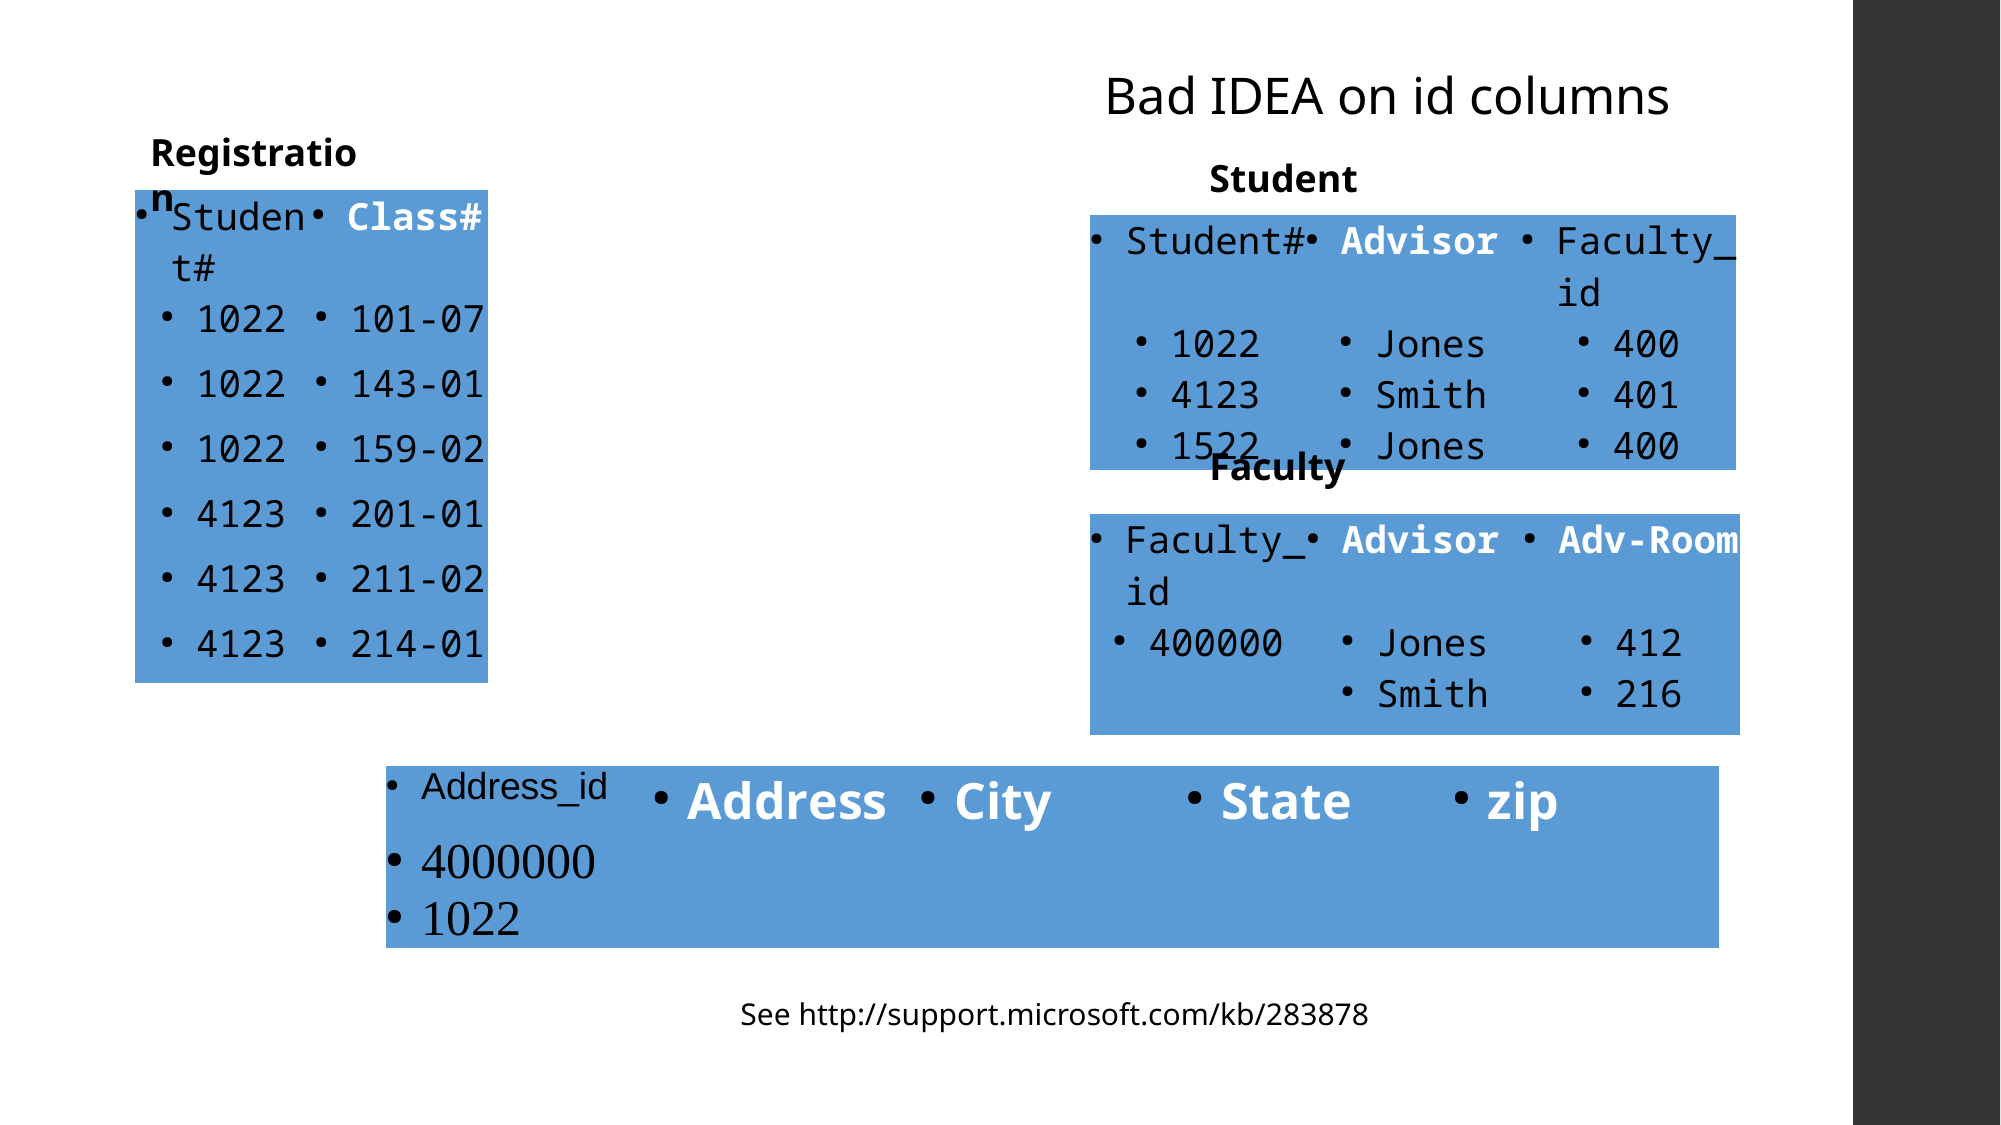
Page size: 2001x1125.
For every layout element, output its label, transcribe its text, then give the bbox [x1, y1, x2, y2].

table_cell 1022 [135, 423, 312, 488]
table_cell 400000 [1090, 616, 1306, 667]
table_header Student# [1090, 215, 1305, 317]
table_header State [1186, 766, 1452, 834]
table_cell [1452, 834, 1719, 891]
table_cell 4123 [135, 488, 312, 553]
text_box See http://support.microsoft.com/kb/283878 [725, 980, 1390, 1056]
table_cell Jones [1306, 616, 1523, 667]
text_box Student [1194, 140, 1445, 216]
table_header Student# [135, 190, 312, 292]
table_cell 1522 [1090, 419, 1305, 470]
table_cell 4123 [135, 618, 312, 683]
table_header Adv-Room [1523, 514, 1740, 616]
table_cell 1022 [386, 891, 652, 948]
table_cell [652, 834, 919, 891]
table_cell 400 [1521, 317, 1736, 368]
table_cell 1022 [135, 292, 312, 357]
text_box Bad IDEA on id columns [1089, 48, 1720, 124]
table_cell 4000000 [386, 834, 652, 891]
table_header Address [652, 766, 919, 834]
table_header Faculty_id [1521, 215, 1736, 317]
table_header Faculty_id [1090, 514, 1306, 616]
table_cell [1090, 667, 1306, 735]
table_cell 1022 [1090, 317, 1305, 368]
table_header Address_id [386, 766, 652, 834]
table_cell 216 [1523, 667, 1740, 735]
table_cell 4123 [135, 553, 312, 618]
table_cell 412 [1523, 616, 1740, 667]
table_cell Jones [1305, 419, 1521, 470]
text_box Faculty [1194, 427, 1445, 503]
table_cell 214-01 [312, 618, 488, 683]
table_cell 400 [1521, 419, 1736, 470]
table_cell 101-07 [312, 292, 488, 357]
table_header zip [1452, 766, 1719, 834]
table_cell 201-01 [312, 488, 488, 553]
table_cell 211-02 [312, 553, 488, 618]
table_cell Jones [1305, 317, 1521, 368]
table_cell Smith [1305, 368, 1521, 419]
table_cell 1022 [135, 357, 312, 423]
table_cell [1186, 834, 1452, 891]
table_cell Smith [1306, 667, 1523, 735]
table_cell 159-02 [312, 423, 488, 488]
table_cell 4123 [1090, 368, 1305, 419]
table_cell 401 [1521, 368, 1736, 419]
table_cell [919, 891, 1186, 948]
table_header Advisor [1306, 514, 1523, 616]
table_cell [1452, 891, 1719, 948]
table_header Advisor [1305, 215, 1521, 317]
table_header City [919, 766, 1186, 834]
table_cell [652, 891, 919, 948]
table_header Class# [312, 190, 488, 292]
table_cell [1186, 891, 1452, 948]
table_cell [919, 834, 1186, 891]
text_box Registration [135, 114, 386, 190]
table_cell 143-01 [312, 357, 488, 423]
